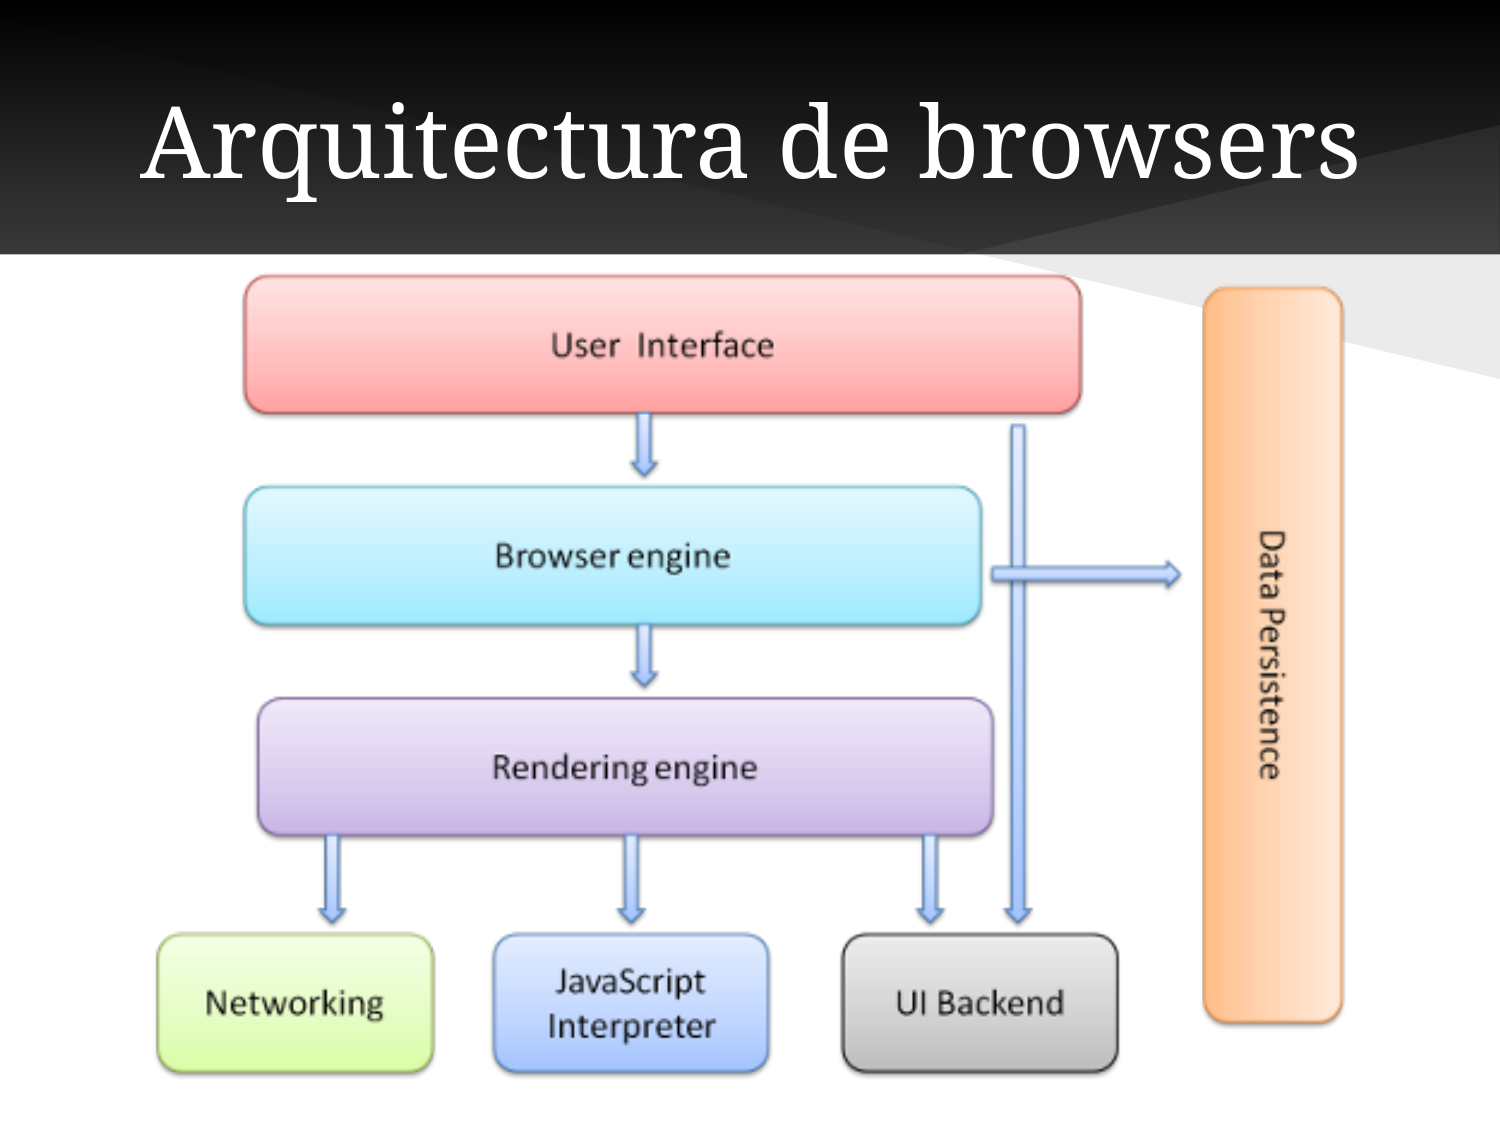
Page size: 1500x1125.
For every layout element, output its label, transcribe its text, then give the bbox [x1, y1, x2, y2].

title Arquitectura de browsers [75, 45, 1425, 233]
text_box [150, 271, 1350, 1084]
